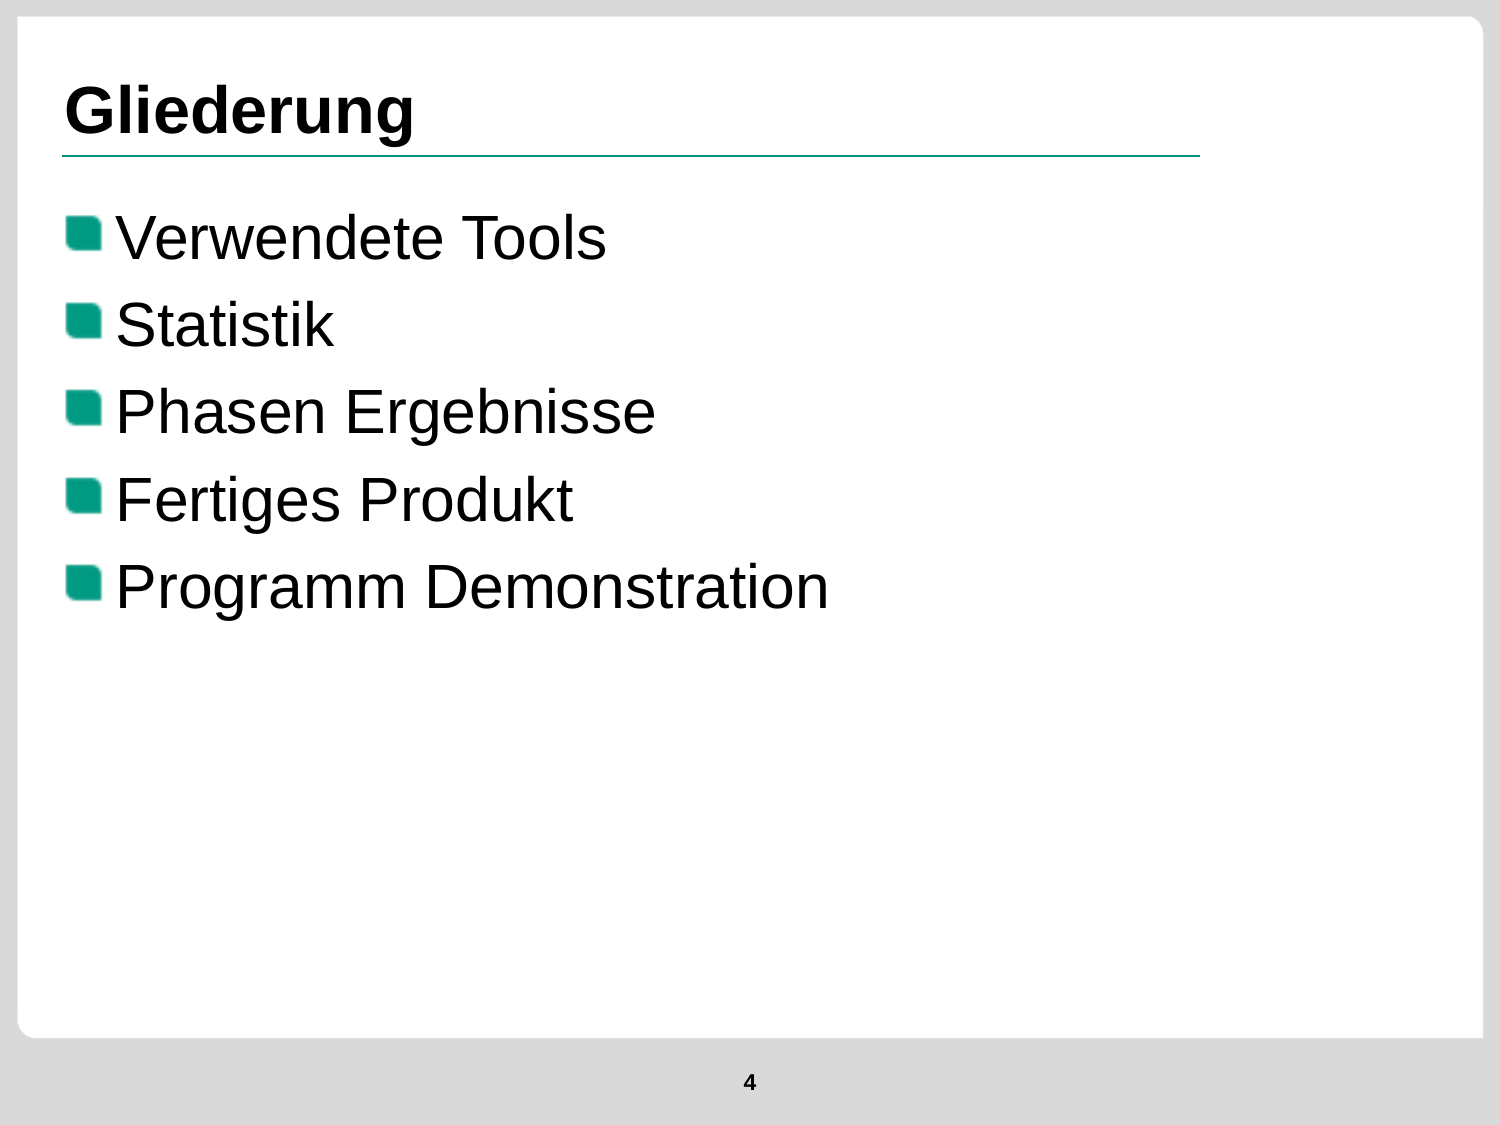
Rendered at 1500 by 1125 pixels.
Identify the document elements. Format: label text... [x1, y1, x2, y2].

title Gliederung [64, 54, 1114, 147]
picture [0, 0, 1500, 1125]
list Verwendete Tools Statistik Phasen Ergebnisse Fertiges Produkt Programm Demonstration [64, 196, 1471, 1000]
